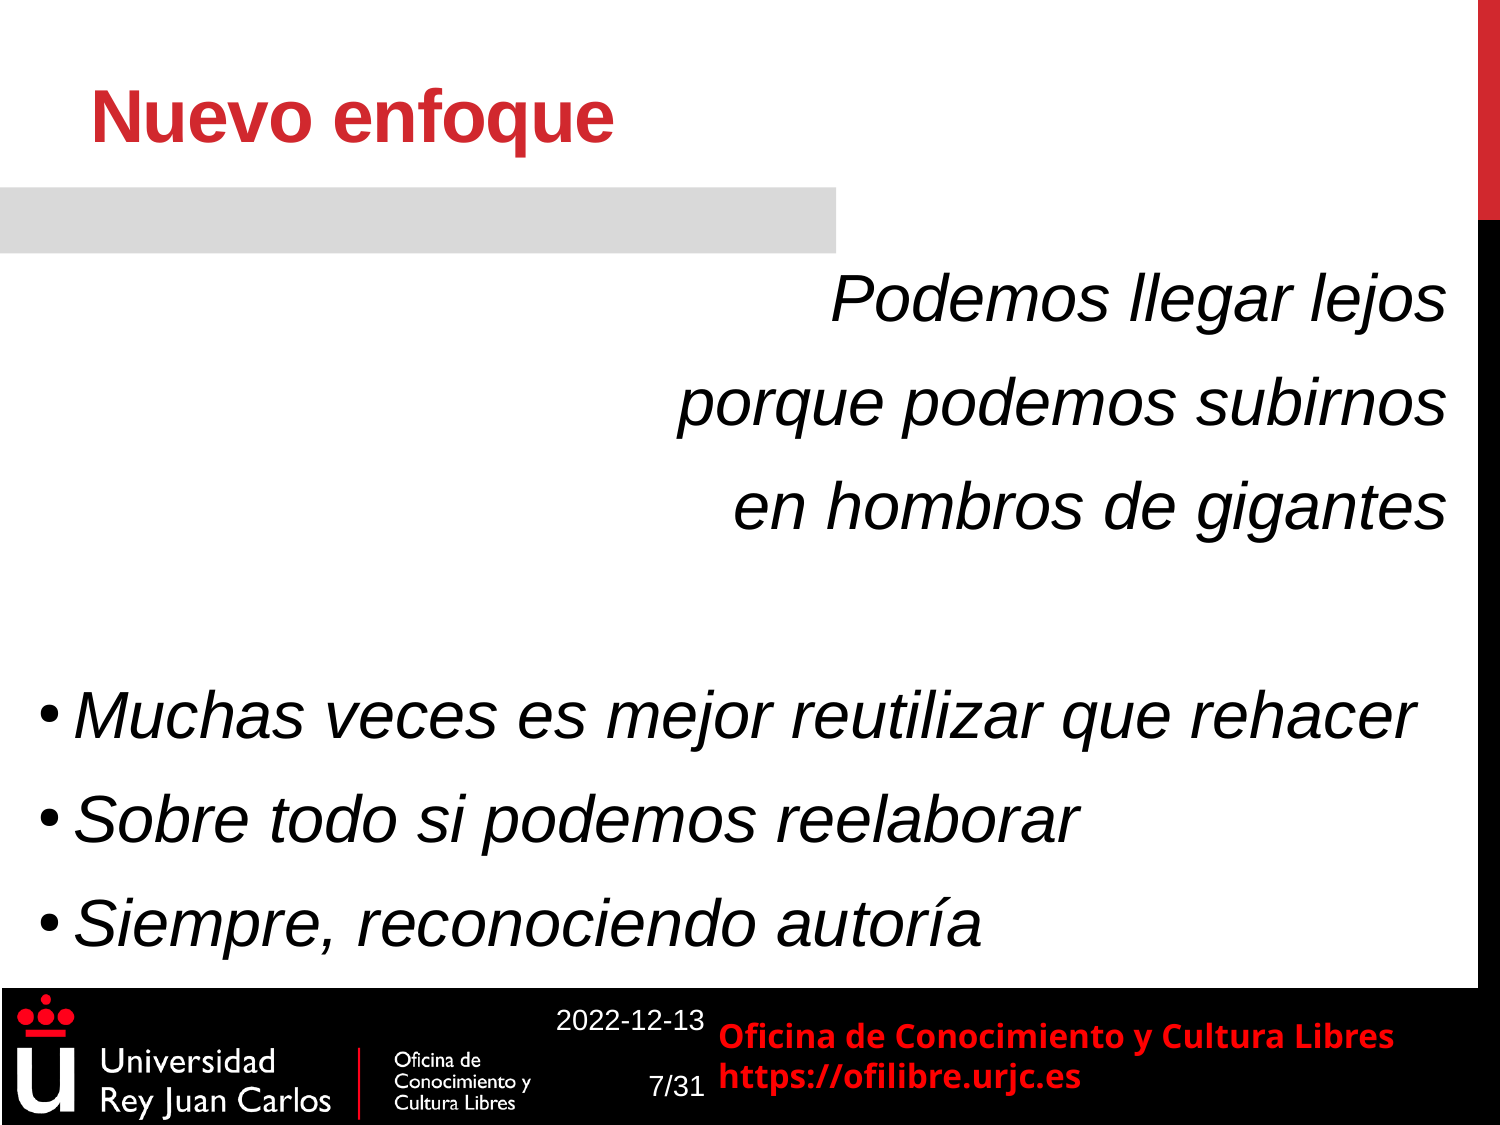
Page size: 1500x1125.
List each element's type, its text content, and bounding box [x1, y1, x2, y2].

text_box Nuevo enfoque [0, 24, 1326, 172]
title [75, 7, 1425, 196]
text_box Podemos llegar lejos porque podemos subirnos en hombros de gigantes Muchas veces es mejor reutilizar que rehacer Sobre todo si podemos reelaborar Siempre, reconociendo autoría [23, 253, 1464, 1014]
picture [17, 994, 531, 1120]
